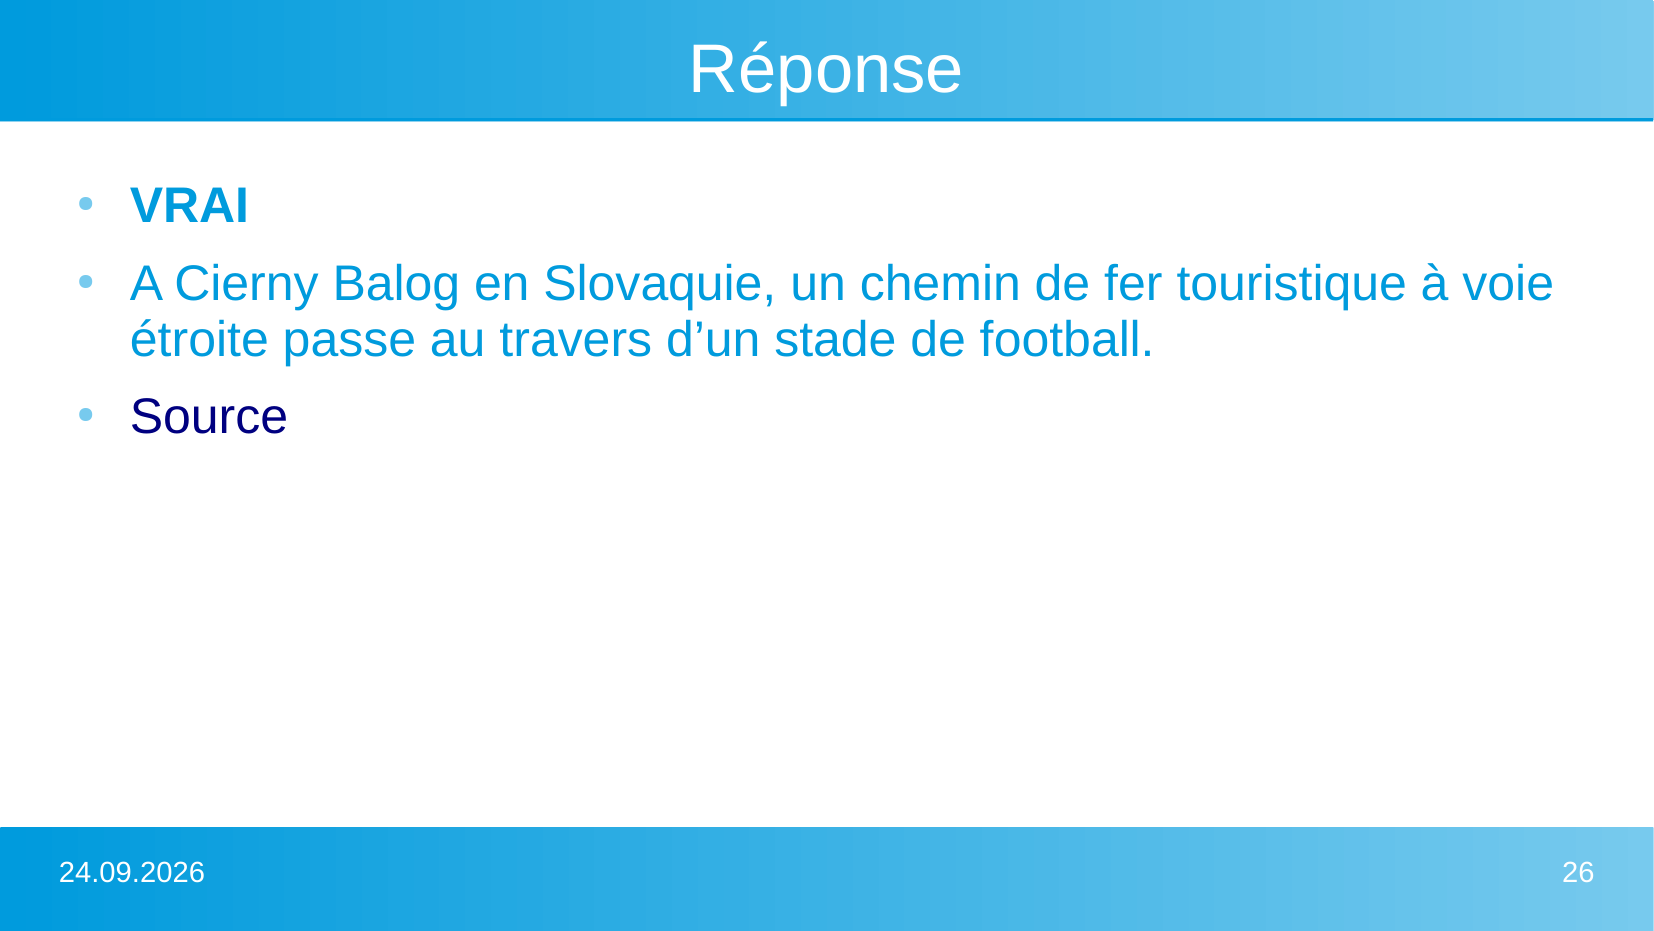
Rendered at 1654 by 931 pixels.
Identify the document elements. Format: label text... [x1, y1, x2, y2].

title Réponse [59, 29, 1595, 108]
list VRAI A Cierny Balog en Slovaquie, un chemin de fer touristique à voie étroite passe au travers d’un stade de football. Source [59, 177, 1595, 768]
